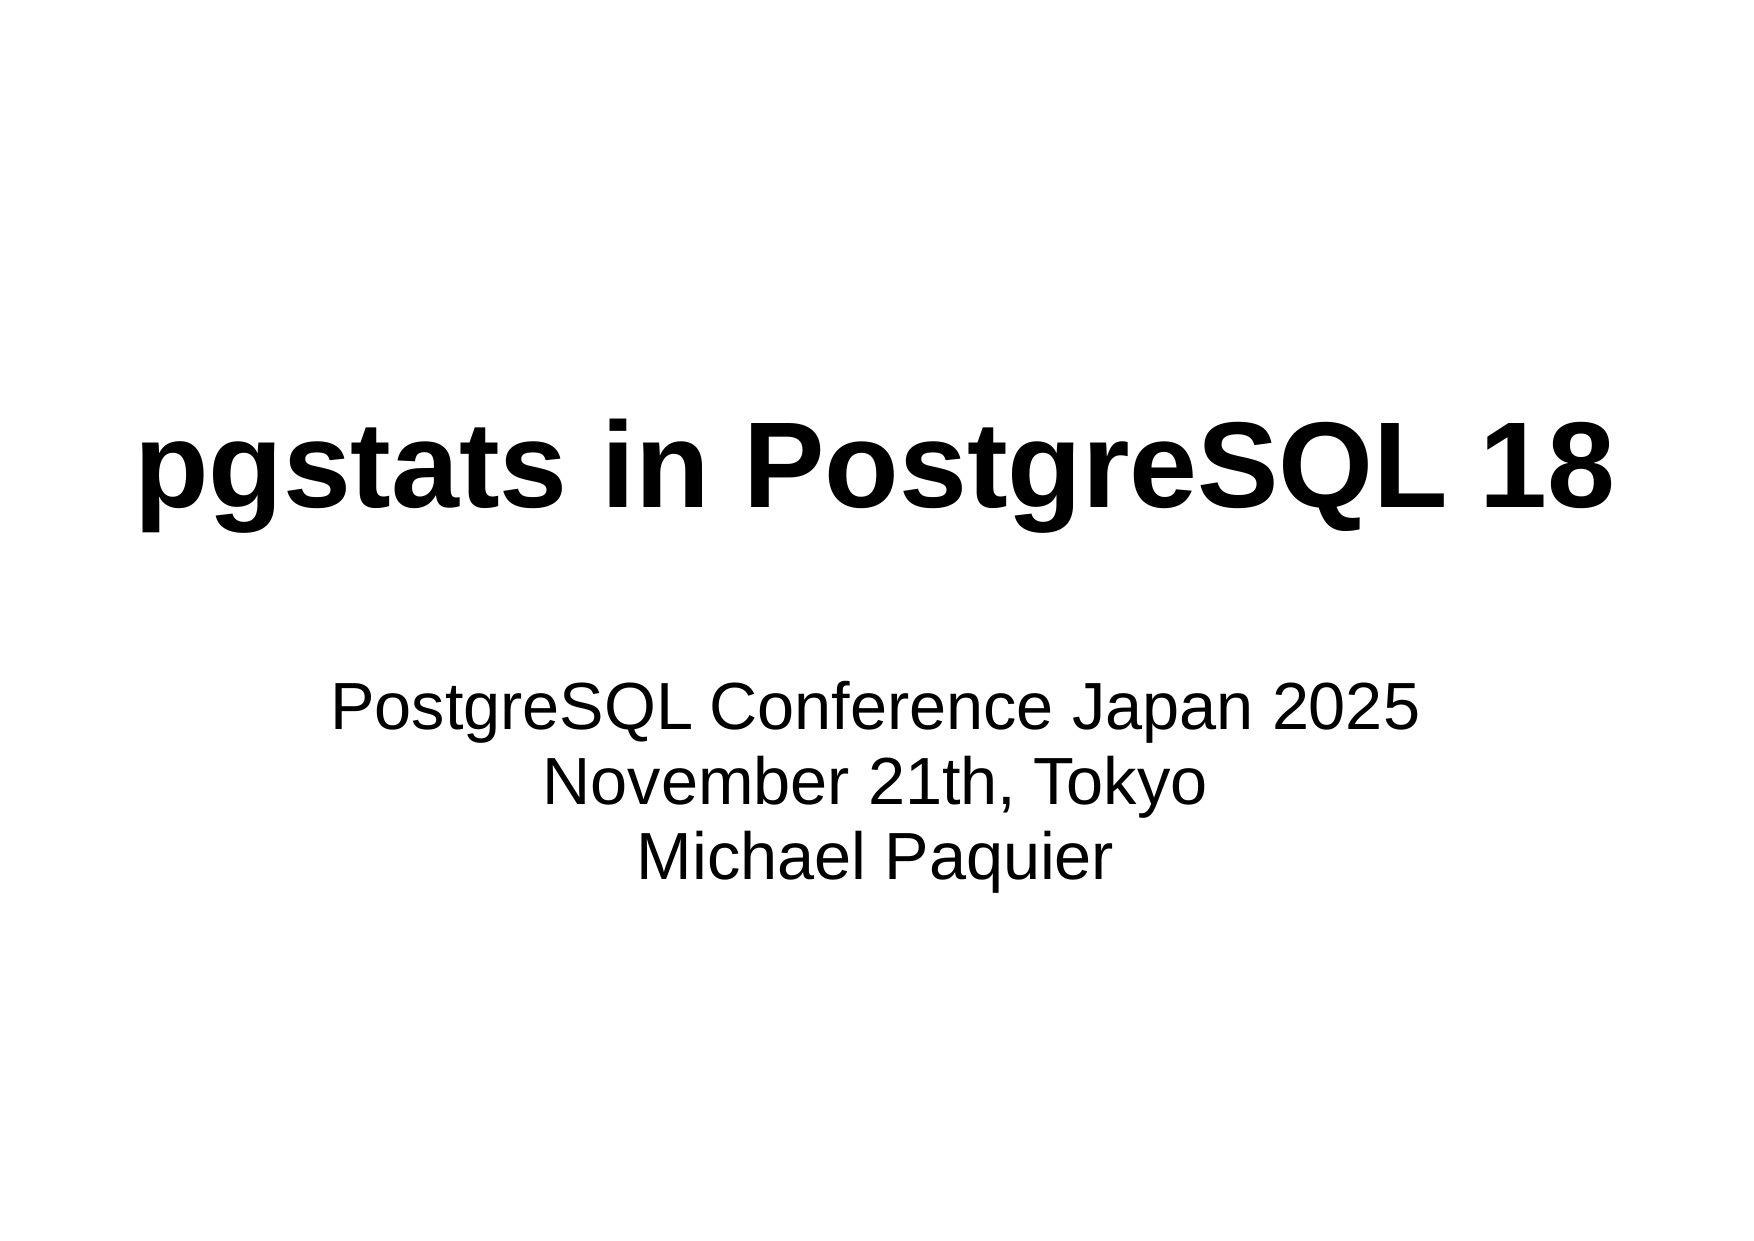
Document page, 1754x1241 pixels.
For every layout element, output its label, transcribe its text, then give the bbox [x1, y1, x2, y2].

title pgstats in PostgreSQL 18 PostgreSQL Conference Japan 2025 November 21th, Tokyo Michael Paquier [86, 313, 1665, 977]
